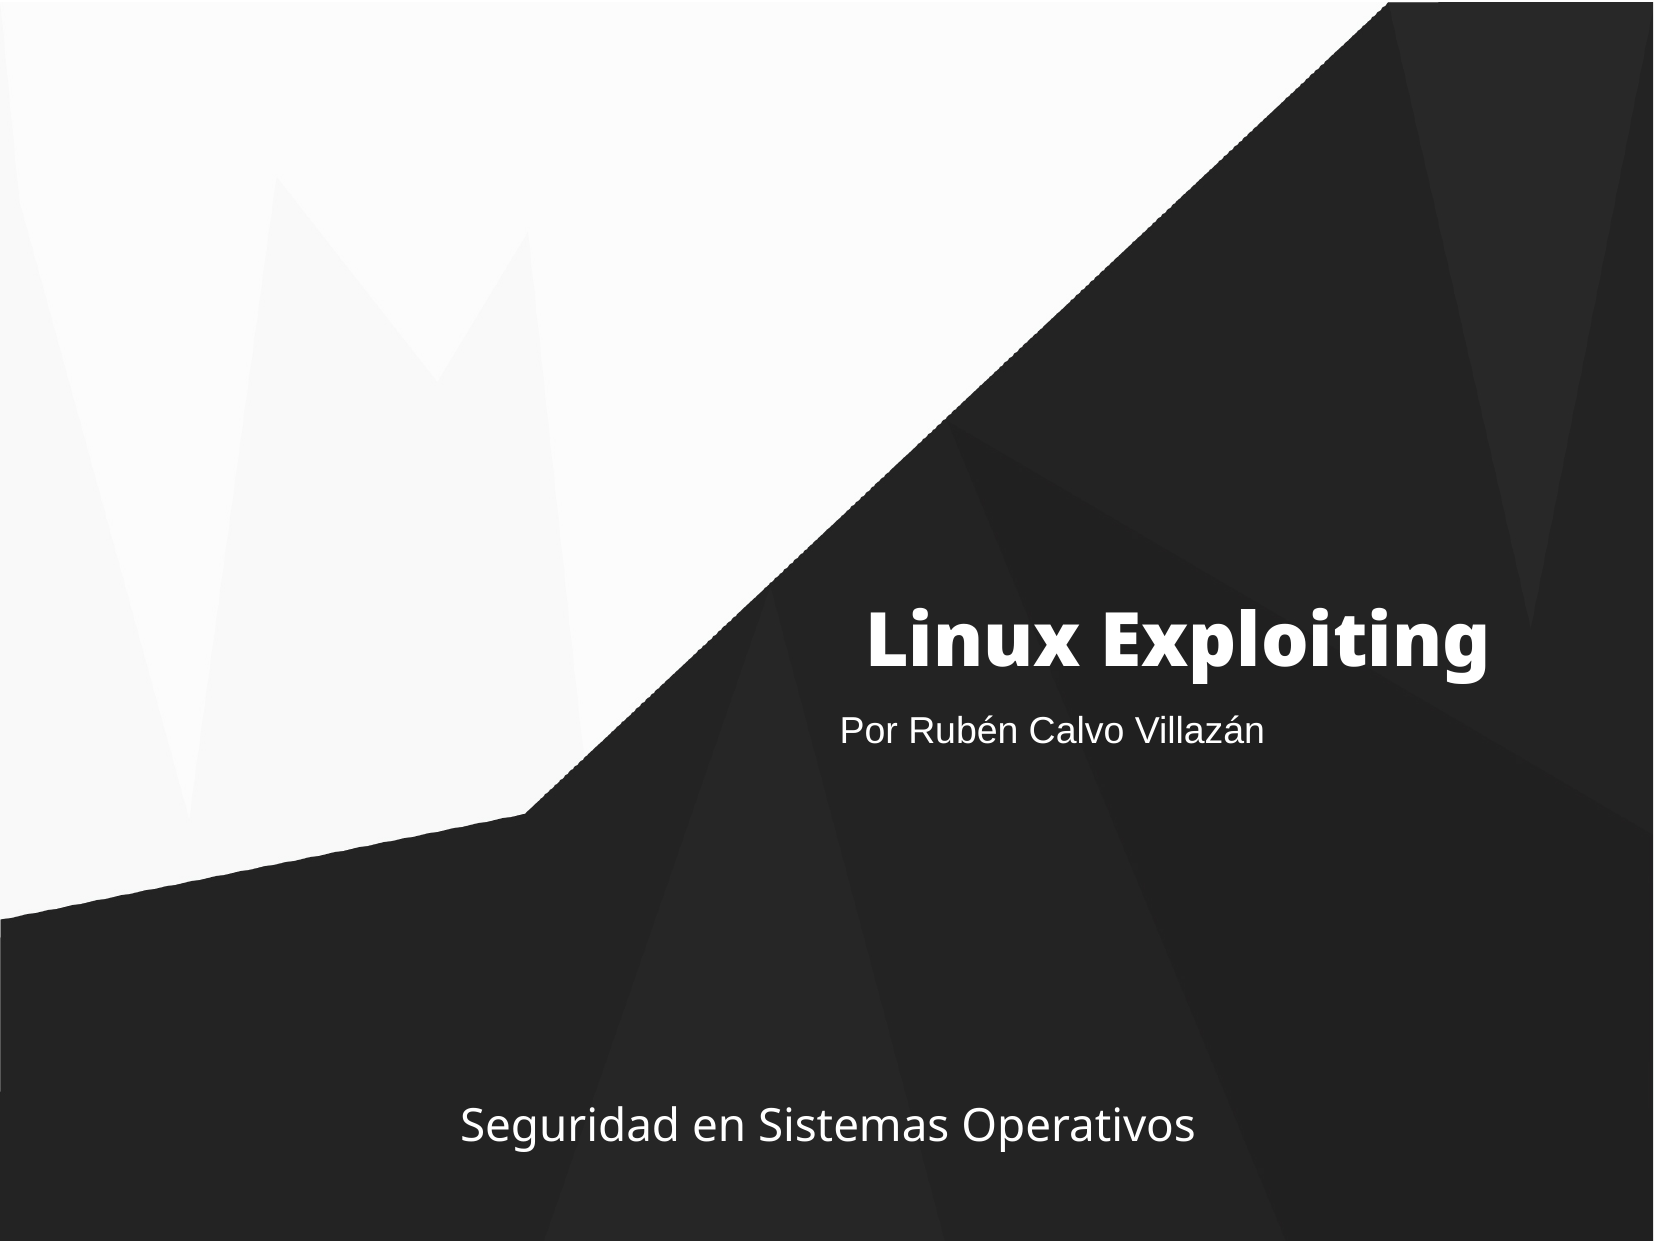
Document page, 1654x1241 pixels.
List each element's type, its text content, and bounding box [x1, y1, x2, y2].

title Linux Exploiting [865, 562, 1613, 713]
picture [0, 2, 1654, 1241]
subtitle Seguridad en Sistemas Operativos [460, 1007, 1426, 1241]
text_box Por Rubén Calvo Villazán [824, 702, 1538, 788]
